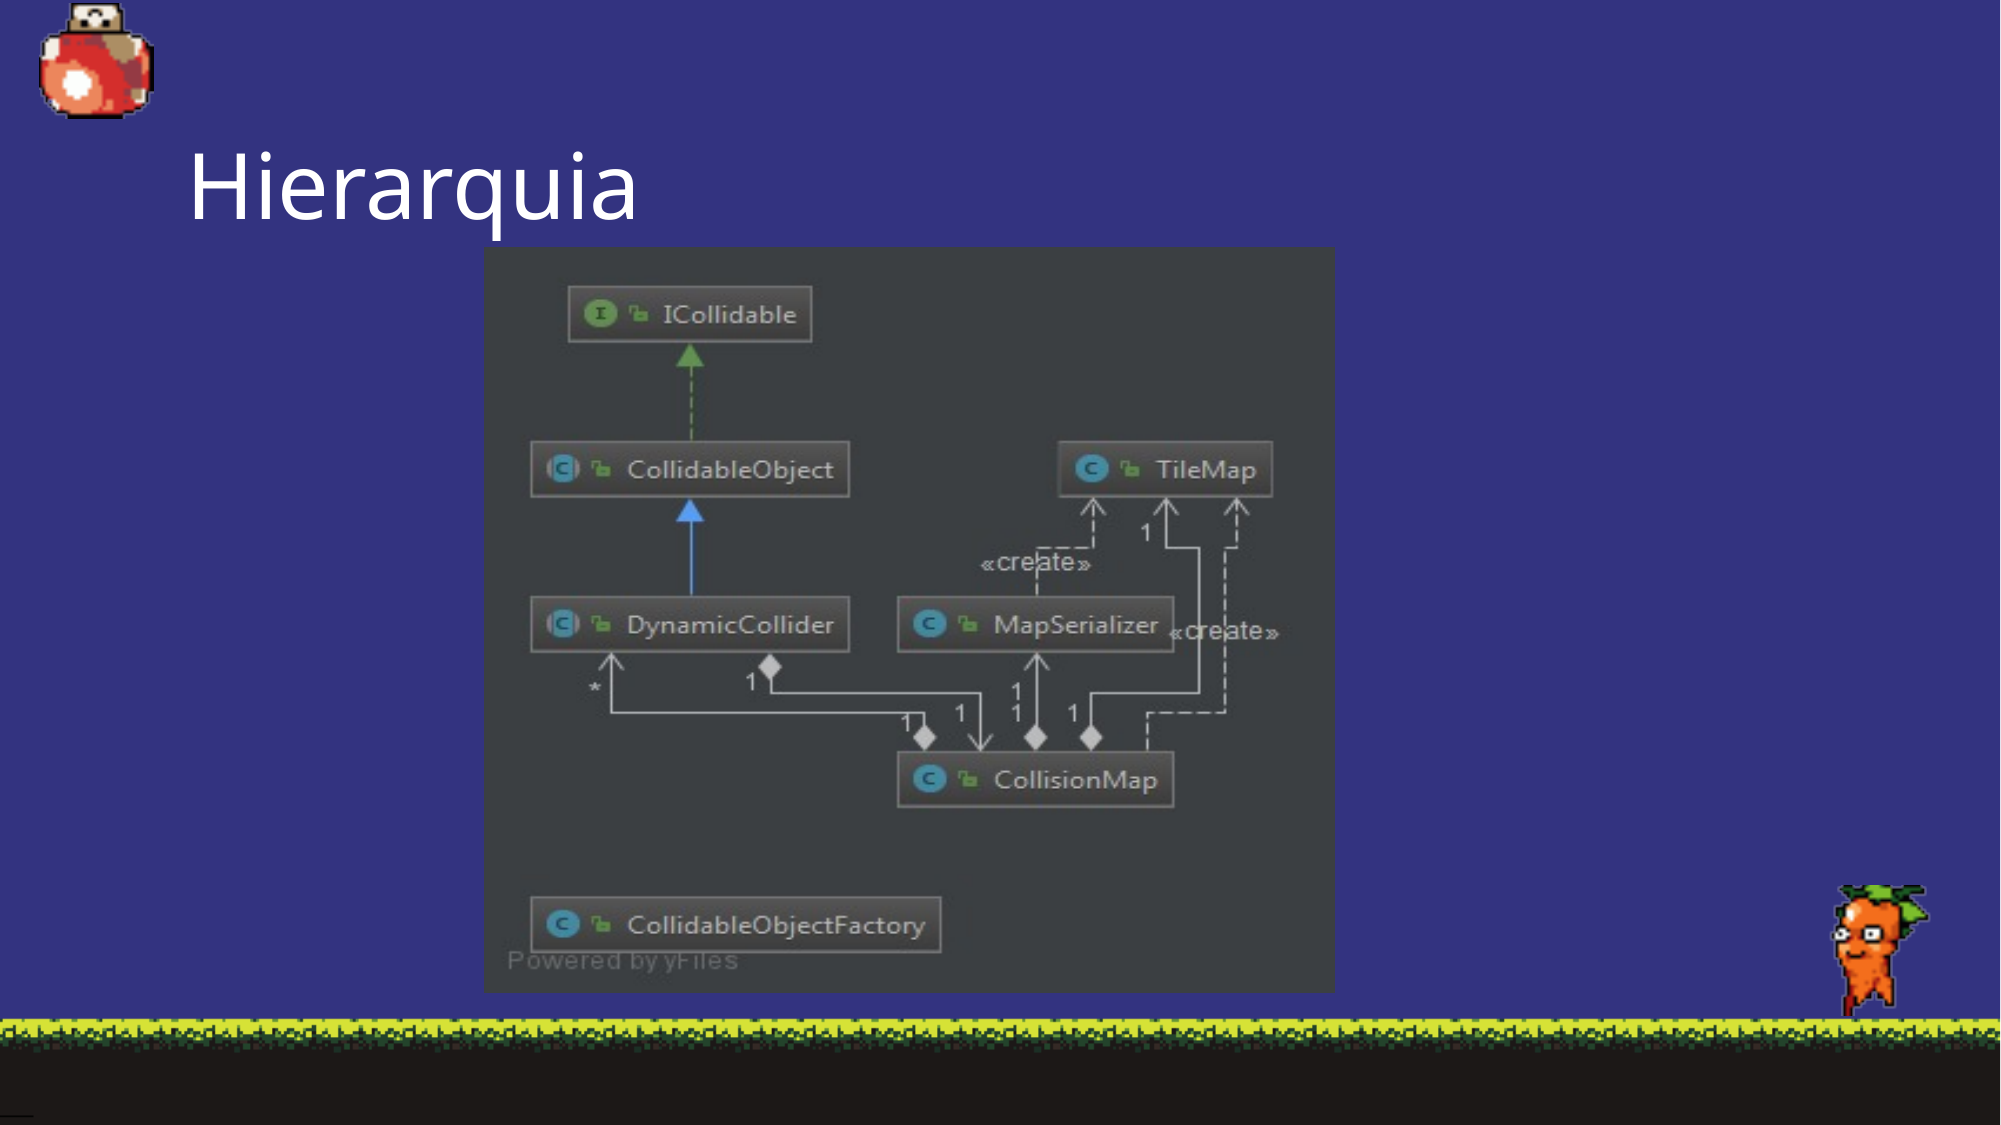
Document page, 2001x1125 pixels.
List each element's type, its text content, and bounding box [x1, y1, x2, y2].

picture [0, 0, 2001, 1125]
title Hierarquia [171, 74, 1897, 292]
